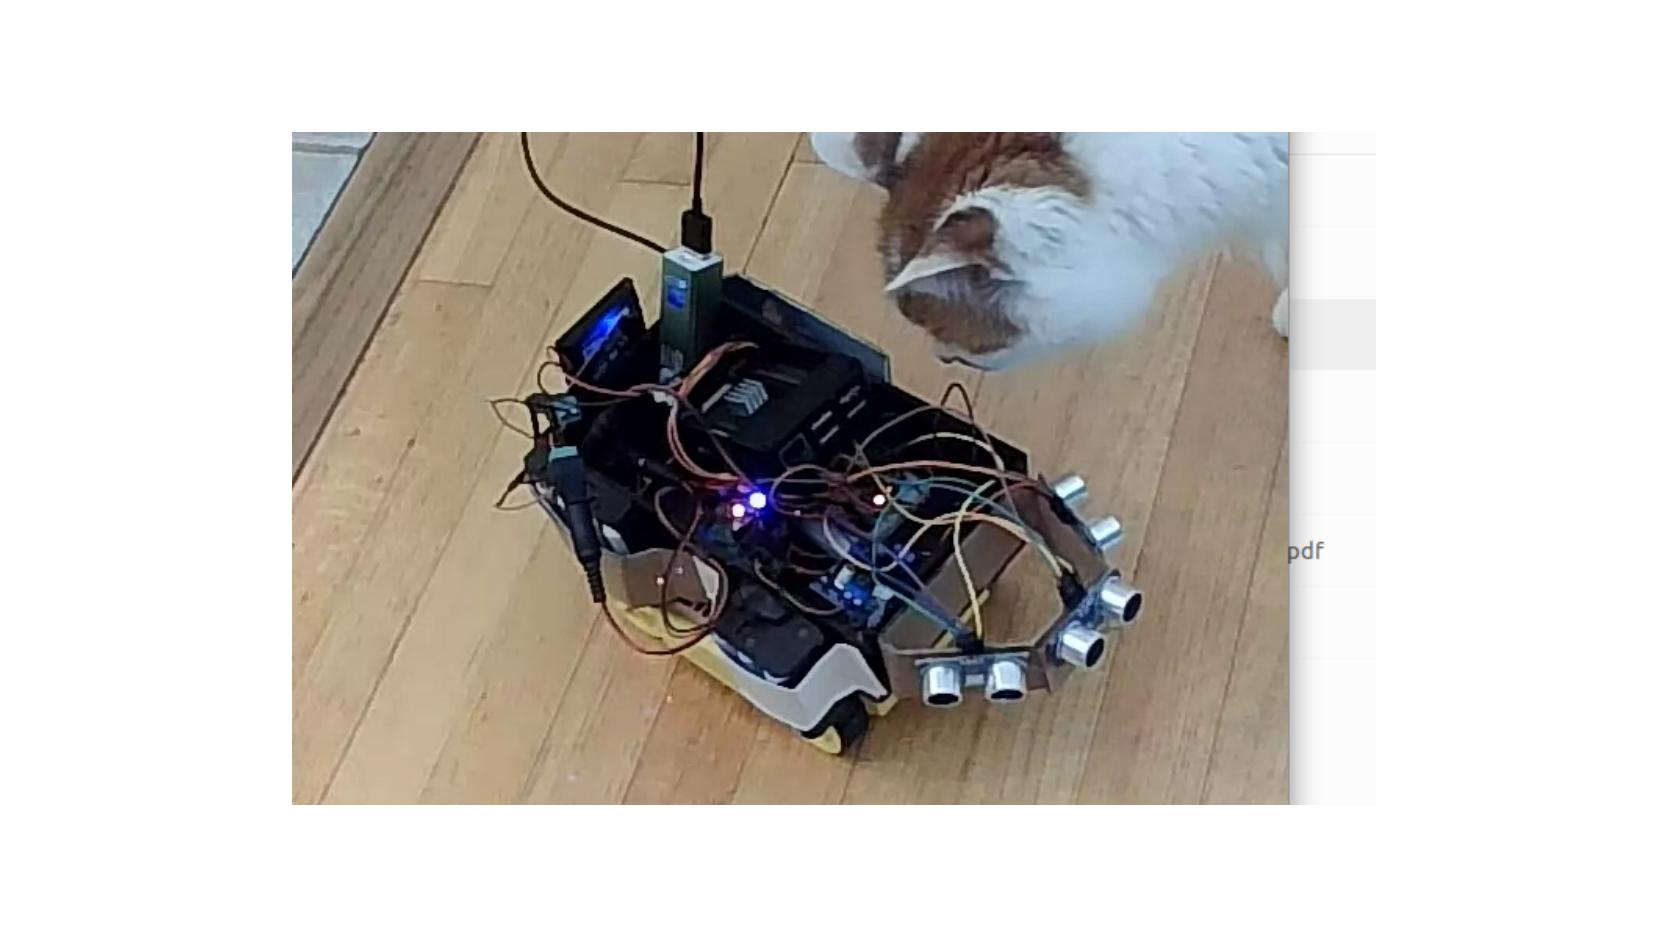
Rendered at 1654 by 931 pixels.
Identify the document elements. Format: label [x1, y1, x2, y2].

picture [292, 132, 1376, 805]
